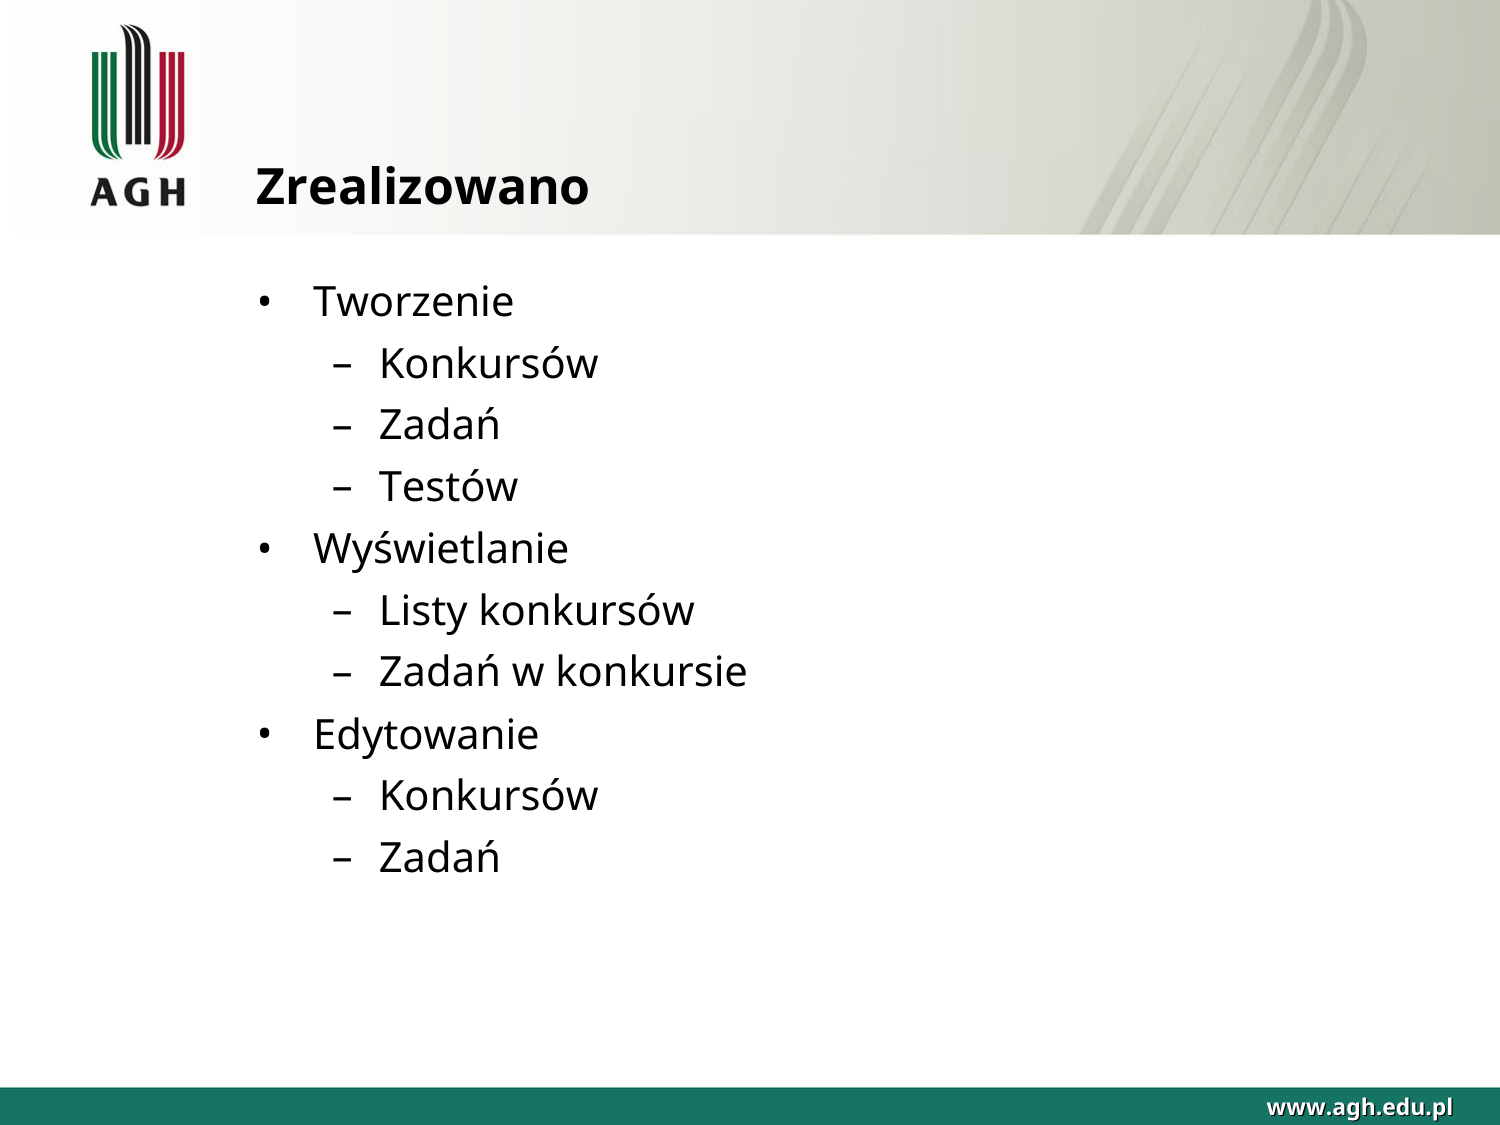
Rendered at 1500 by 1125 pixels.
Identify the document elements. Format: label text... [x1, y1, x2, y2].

text_box www.agh.edu.pl [1251, 1084, 1500, 1125]
list Tworzenie Konkursów Zadań Testów Wyświetlanie Listy konkursów Zadań w konkursie Edytowanie Konkursów Zadań [242, 267, 1425, 1005]
picture [0, 0, 1500, 1125]
title Zrealizowano [242, 137, 1436, 233]
